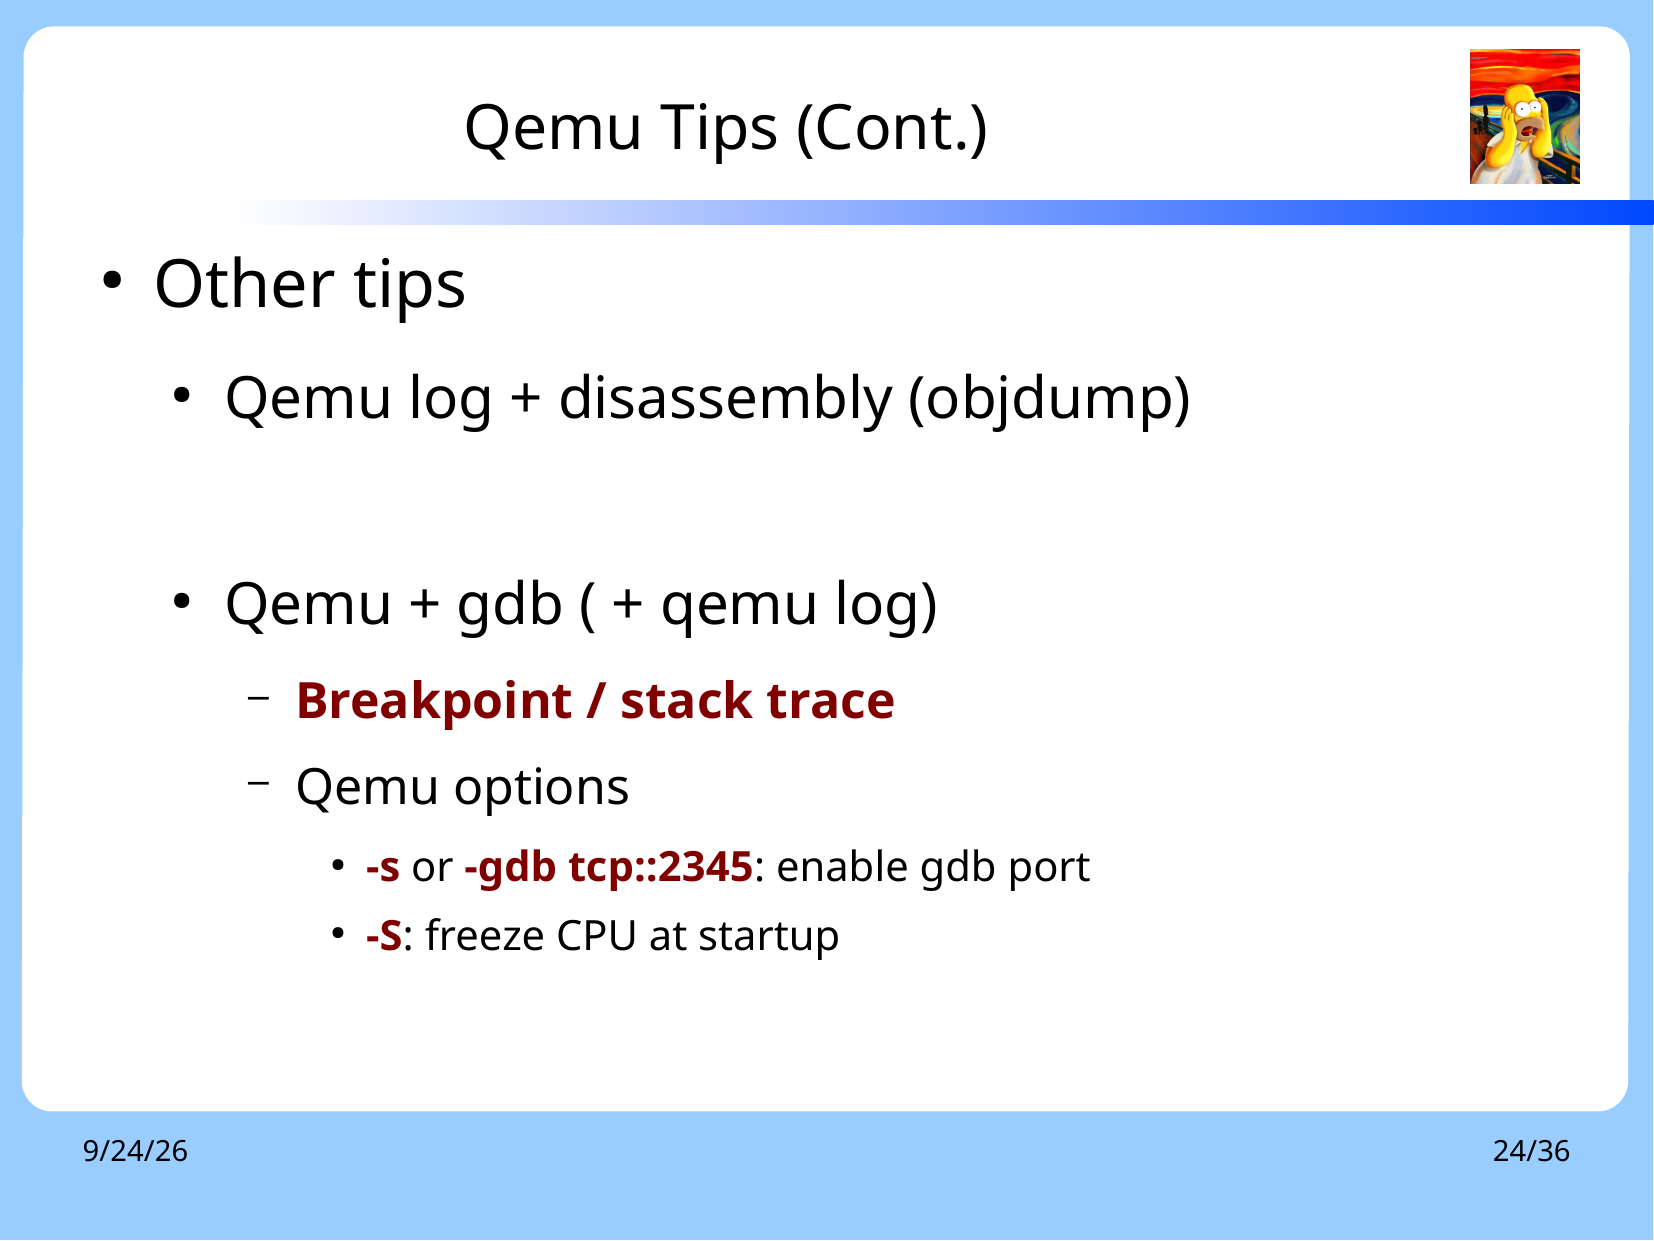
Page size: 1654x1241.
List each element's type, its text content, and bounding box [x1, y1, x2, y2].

list Other tips Qemu log + disassembly (objdump) Qemu + gdb ( + qemu log) Breakpoint / stack trace Qemu options -s or -gdb tcp::2345: enable gdb port -S: freeze CPU at startup [82, 236, 1571, 1055]
title Qemu Tips (Cont.) [82, 49, 1371, 201]
picture [1470, 49, 1580, 184]
